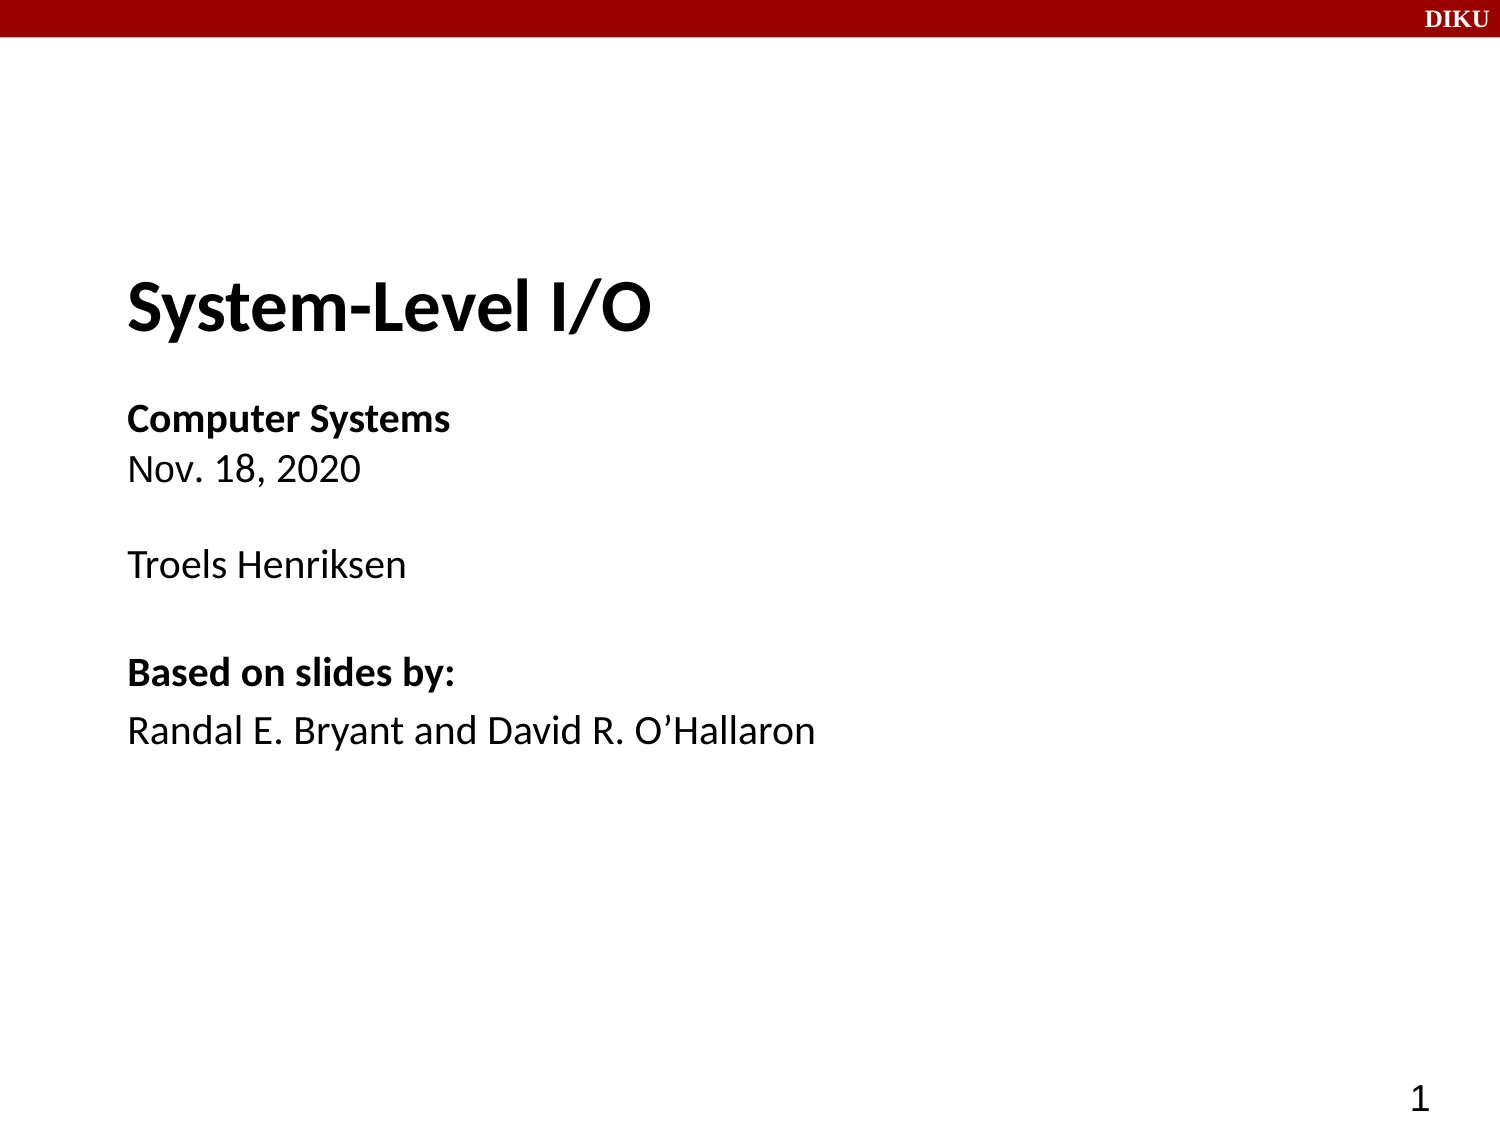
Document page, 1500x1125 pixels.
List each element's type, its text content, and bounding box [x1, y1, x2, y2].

text_box System-Level I/O Computer Systems Nov. 18, 2020 Troels Henriksen [112, 280, 1388, 563]
text_box Based on slides by: Randal E. Bryant and David R. O’Hallaron [112, 637, 1373, 925]
